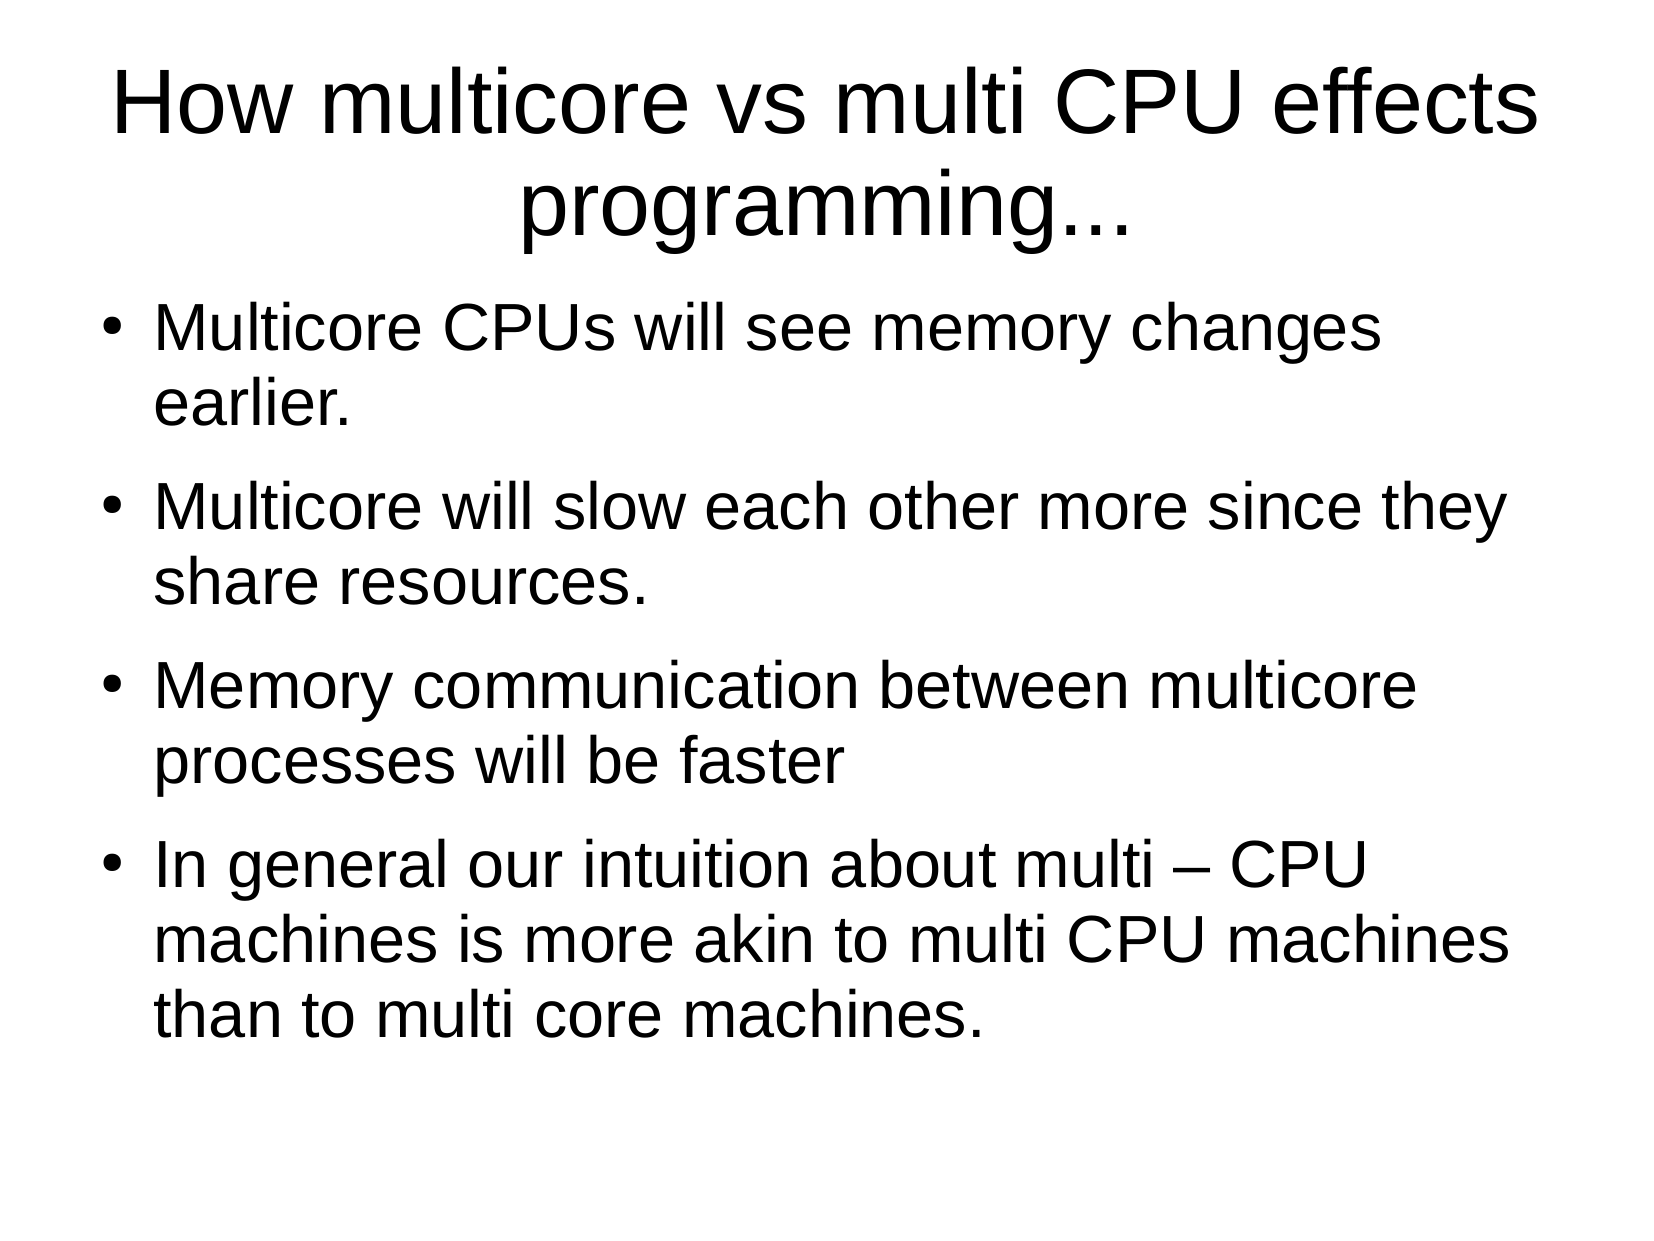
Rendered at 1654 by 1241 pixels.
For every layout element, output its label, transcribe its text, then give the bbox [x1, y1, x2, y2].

list Multicore CPUs will see memory changes earlier. Multicore will slow each other more since they share resources. Memory communication between multicore processes will be faster In general our intuition about multi – CPU machines is more akin to multi CPU machines than to multi core machines. [82, 290, 1571, 1109]
title How multicore vs multi CPU effects programming... [82, 49, 1571, 257]
